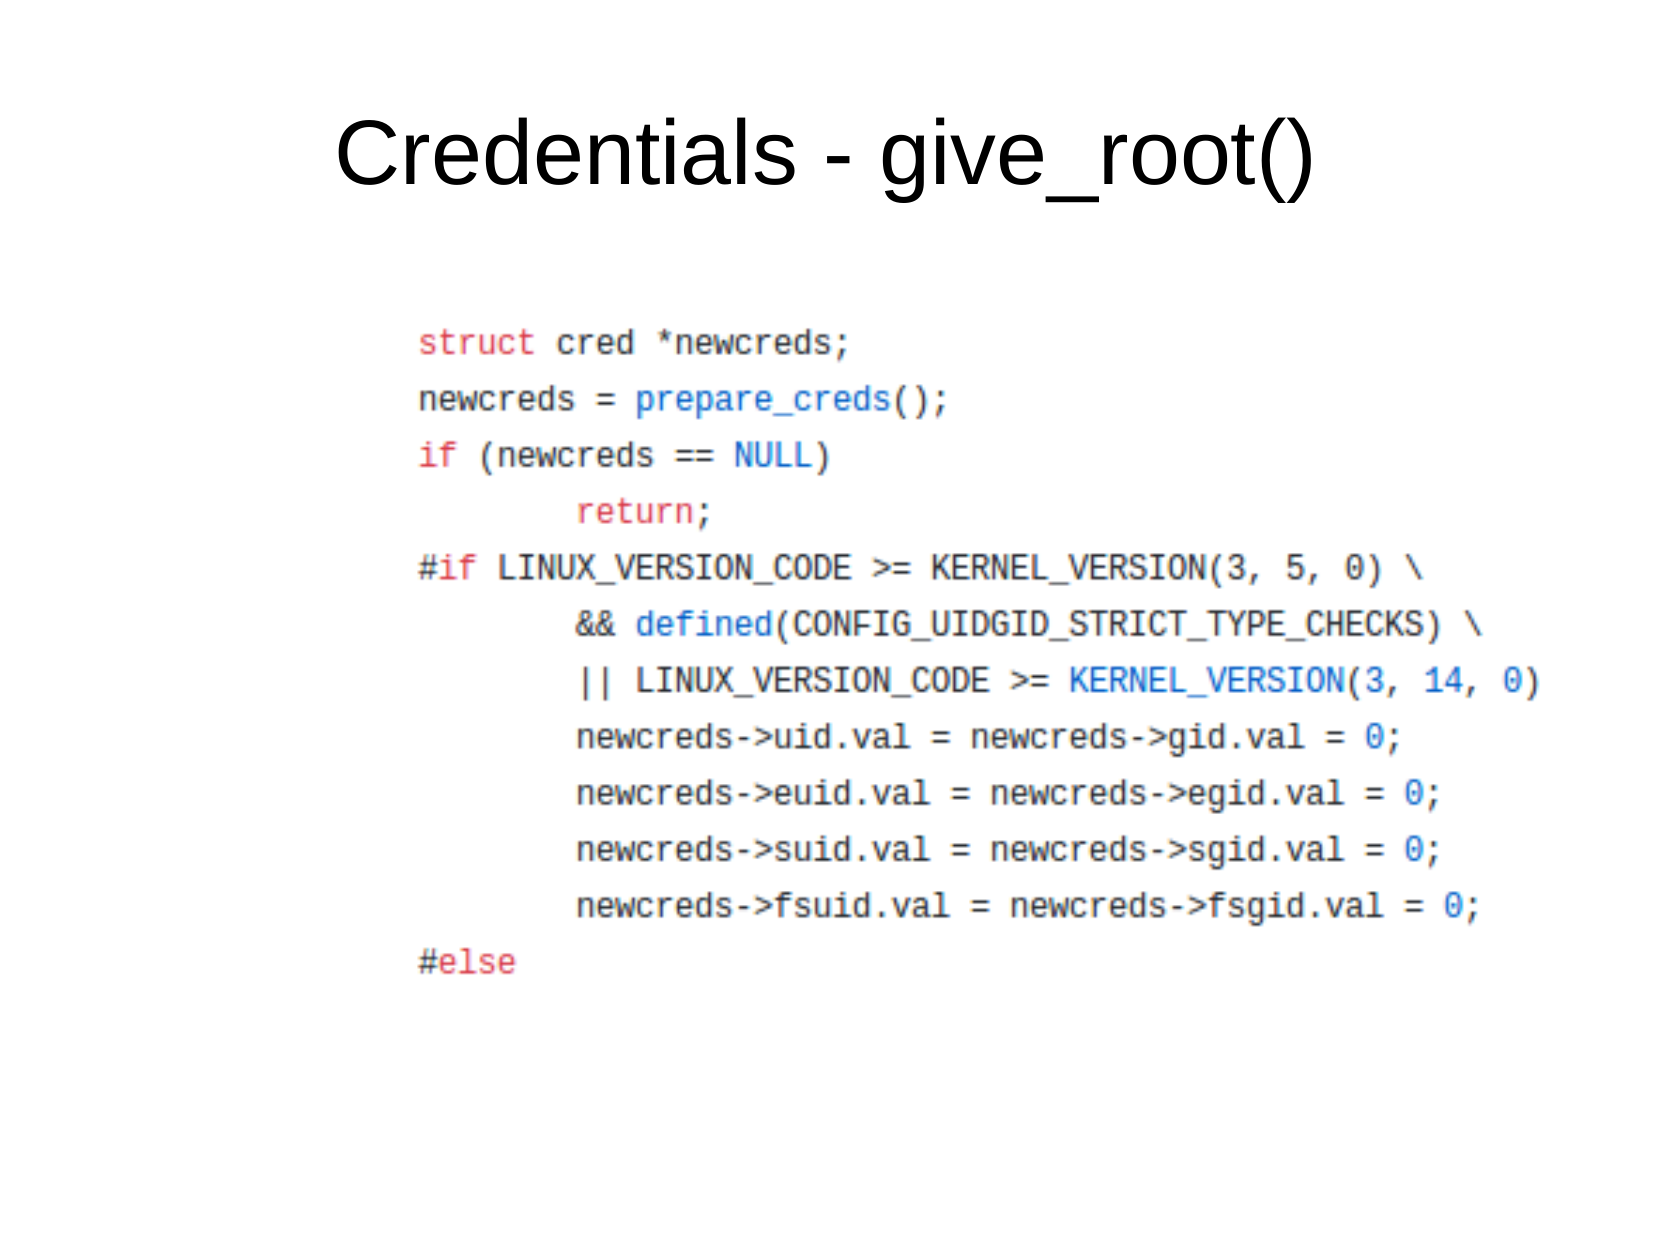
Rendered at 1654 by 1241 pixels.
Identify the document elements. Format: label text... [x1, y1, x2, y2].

picture [64, 310, 1582, 997]
title Credentials - give_root() [82, 49, 1571, 257]
